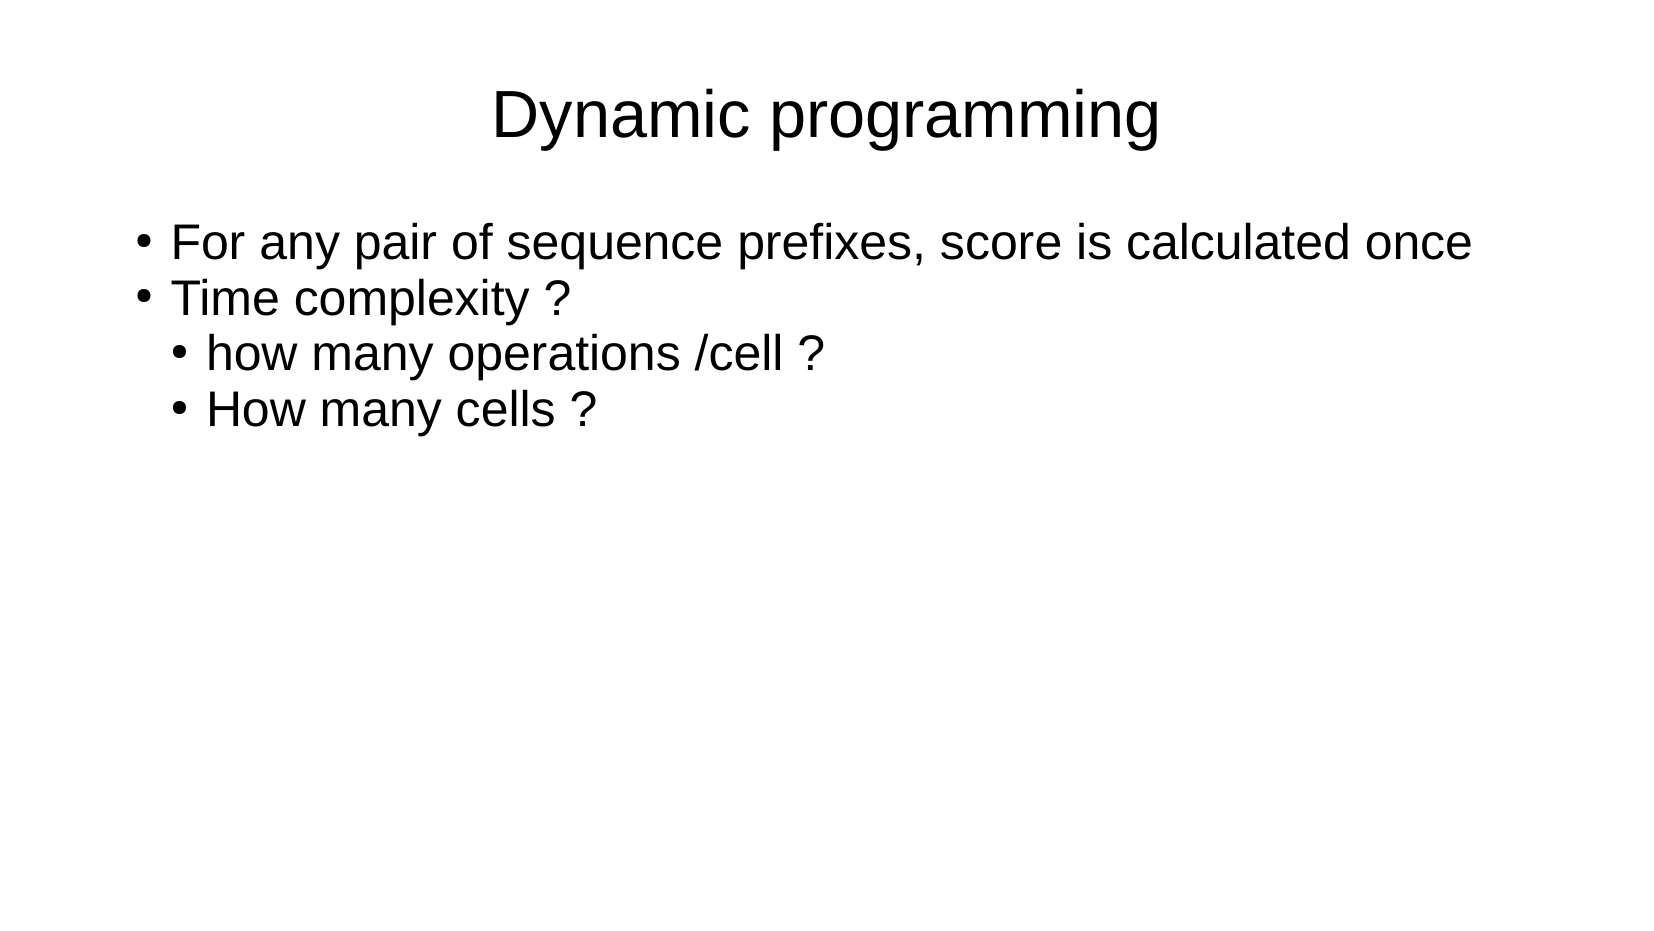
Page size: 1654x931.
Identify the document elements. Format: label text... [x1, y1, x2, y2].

title Dynamic programming [82, 37, 1571, 193]
subtitle For any pair of sequence prefixes, score is calculated once Time complexity ? how many operations /cell ? How many cells ? [135, 214, 1624, 754]
